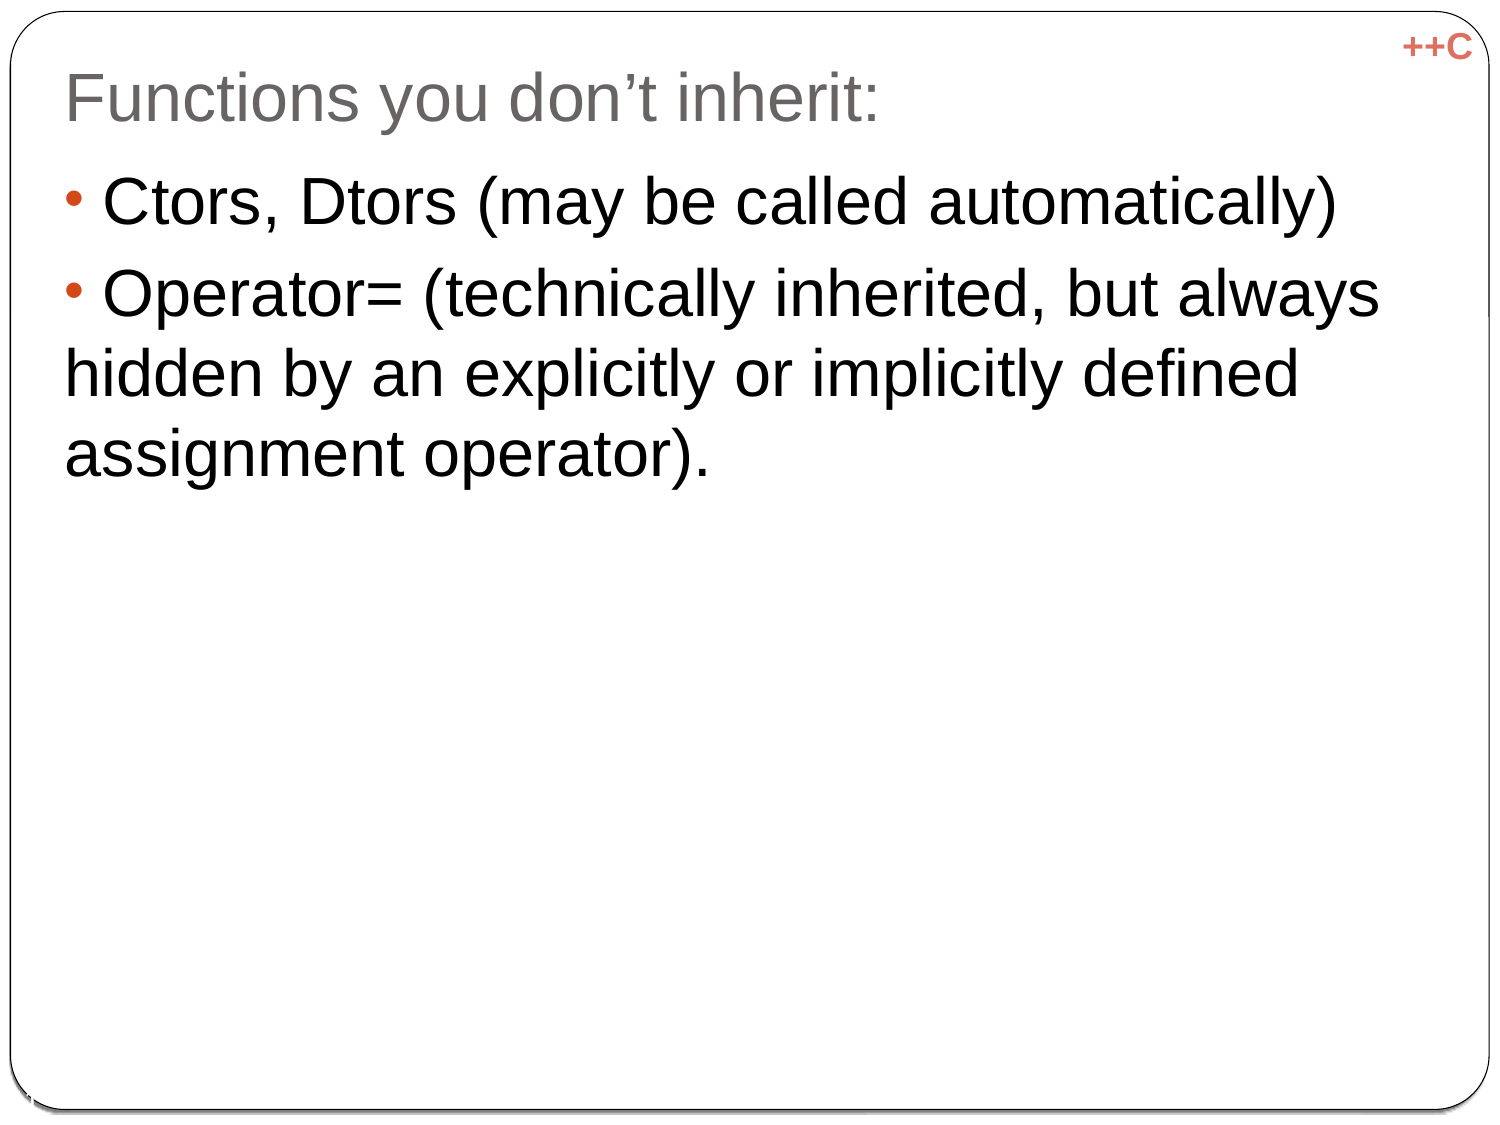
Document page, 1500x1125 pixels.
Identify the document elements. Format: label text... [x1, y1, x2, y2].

list Ctors, Dtors (may be called automatically) Operator= (technically inherited, but always hidden by an explicitly or implicitly defined assignment operator). [50, 149, 1450, 1088]
title Functions you don’t inherit: [50, 45, 1450, 149]
slide_number <number> [0, 1074, 50, 1125]
